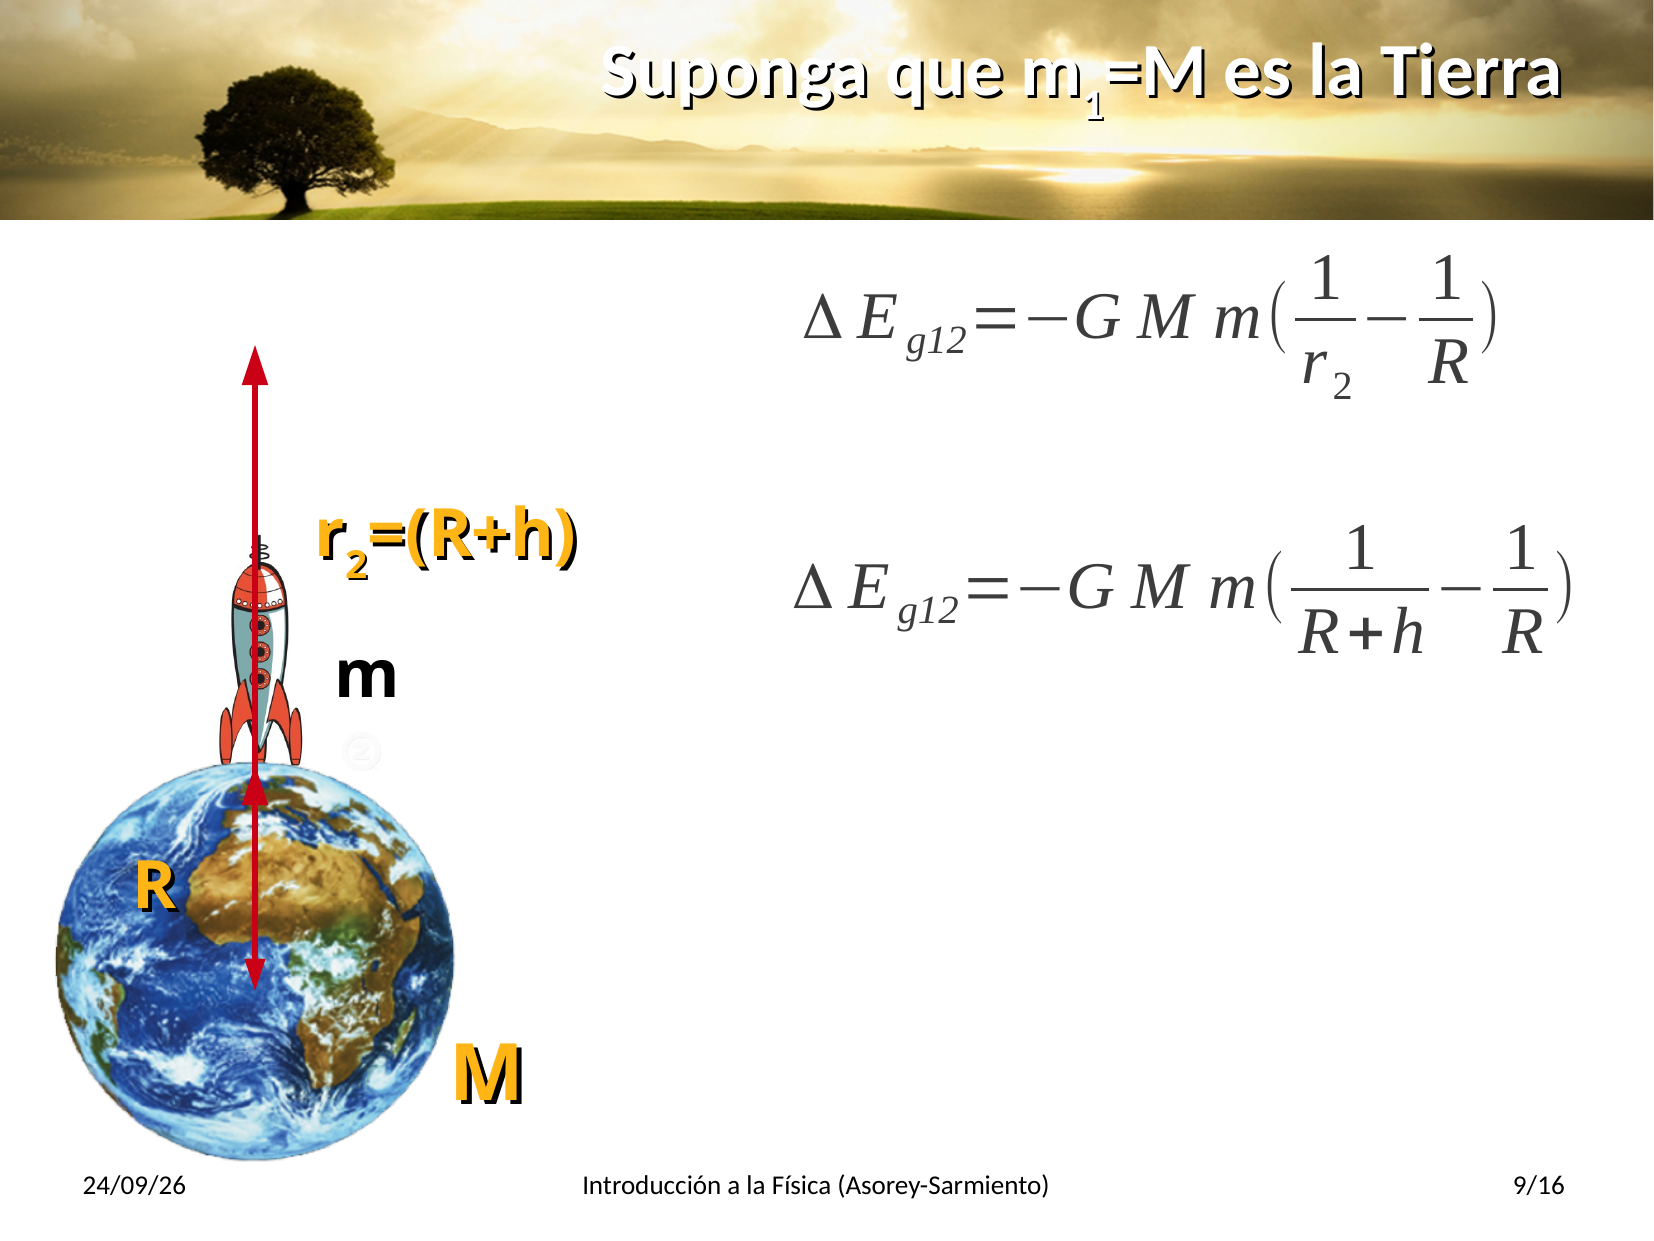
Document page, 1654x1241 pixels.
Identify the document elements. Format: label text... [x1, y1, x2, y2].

chart [784, 510, 1584, 668]
picture [0, 0, 1654, 220]
text_box m [319, 618, 451, 704]
text_box R [117, 829, 196, 925]
picture [0, 524, 556, 1200]
text_box M [435, 1008, 534, 1119]
text_box r2=(R+h) [300, 477, 601, 604]
title Suponga que m1=M es la Tierra [75, 19, 1564, 151]
chart [794, 240, 1509, 409]
